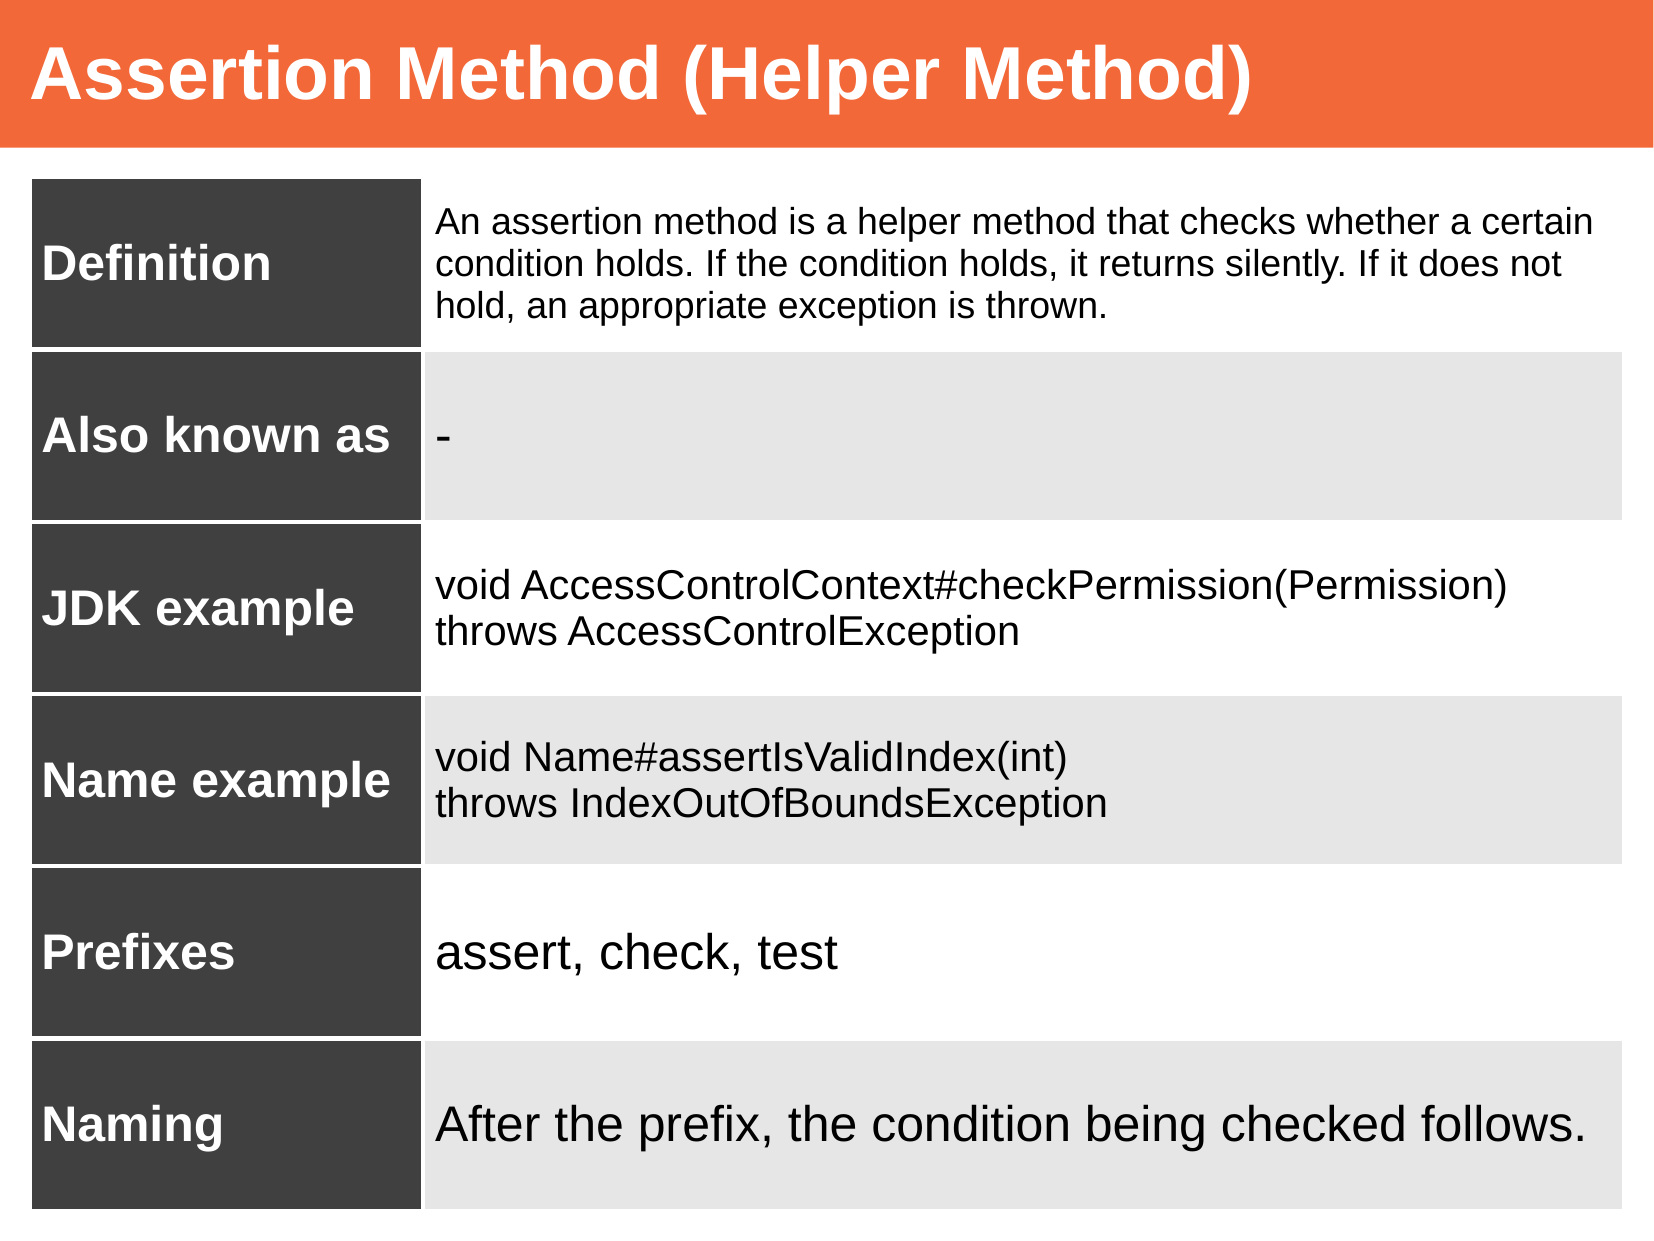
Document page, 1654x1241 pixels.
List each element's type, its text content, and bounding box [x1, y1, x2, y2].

table_cell void Name#assertIsValidIndex(int) throws IndexOutOfBoundsException [425, 696, 1622, 864]
table_cell Name example [32, 696, 421, 864]
table_cell Prefixes [32, 868, 421, 1036]
table_cell Naming [32, 1041, 421, 1209]
title Assertion Method (Helper Method) [0, 0, 1654, 148]
table_cell After the prefix, the condition being checked follows. [425, 1041, 1622, 1209]
table_cell void AccessControlContext#checkPermission(Permission) throws AccessControlException [425, 524, 1622, 692]
table_cell Also known as [32, 352, 421, 520]
table_cell - [425, 352, 1622, 520]
table_cell JDK example [32, 524, 421, 692]
table_header Definition [32, 179, 421, 347]
table_cell assert, check, test [425, 868, 1622, 1036]
table_header An assertion method is a helper method that checks whether a certain condition holds. If the condition holds, it returns silently. If it does not hold, an appropriate exception is thrown. [425, 179, 1622, 347]
